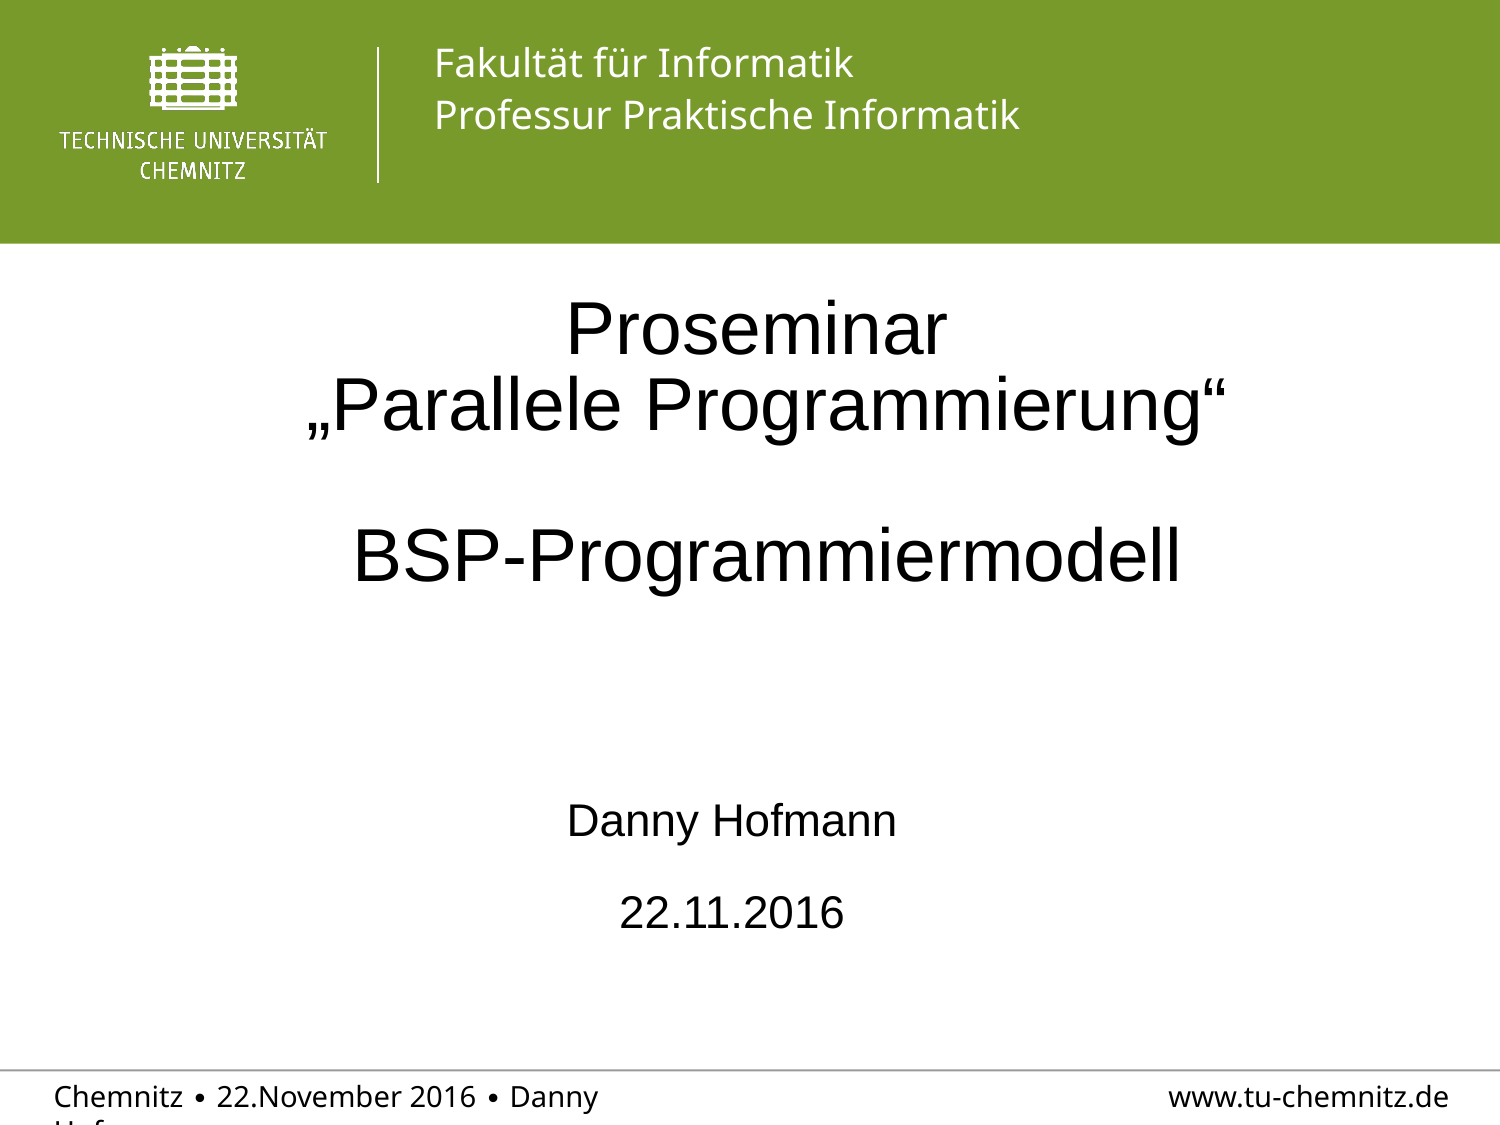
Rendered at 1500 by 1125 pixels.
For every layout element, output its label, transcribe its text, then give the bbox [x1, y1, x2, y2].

picture [2, 0, 384, 236]
title Proseminar „Parallele Programmierung“ BSP-Programmiermodell [248, 290, 1288, 686]
title Danny Hofmann 22.11.2016 [212, 708, 1252, 1030]
